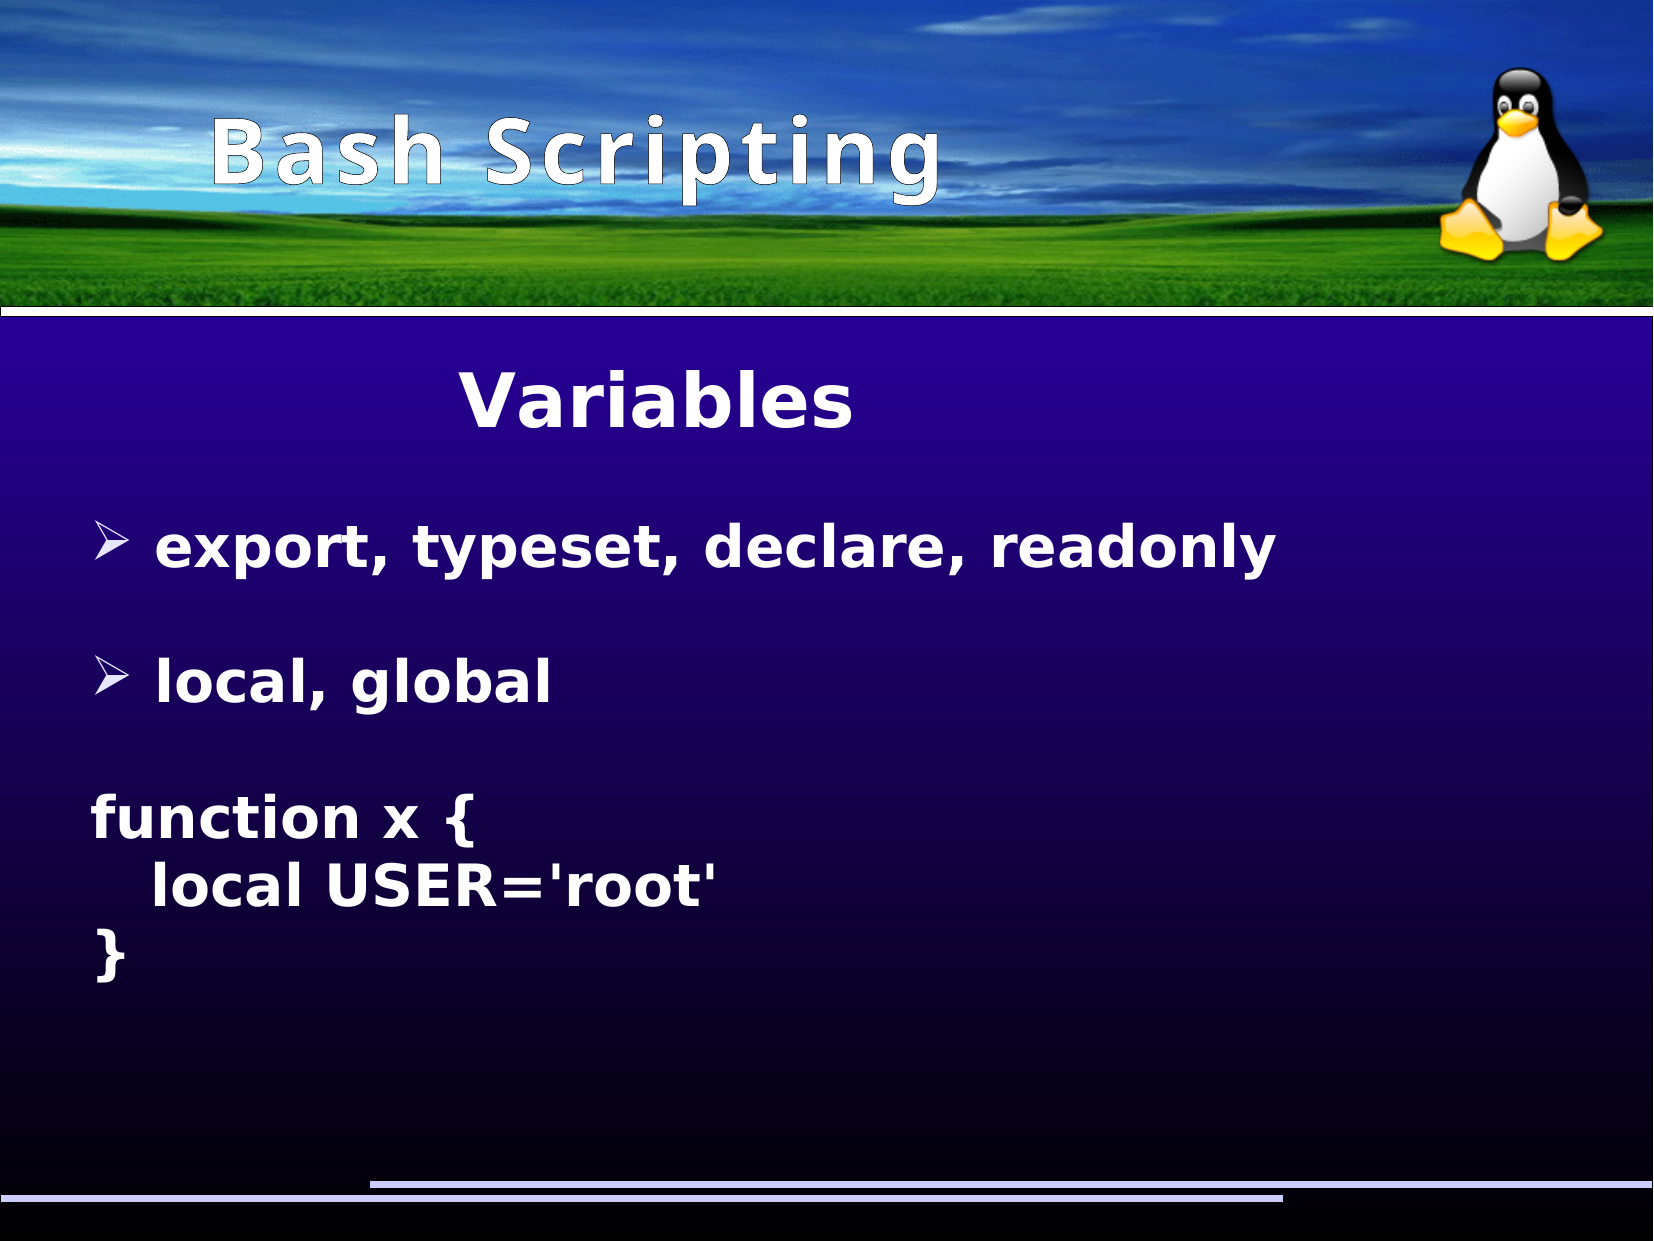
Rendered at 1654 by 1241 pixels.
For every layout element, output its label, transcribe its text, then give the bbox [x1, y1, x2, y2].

picture [0, 0, 1653, 306]
text_box Variables export, typeset, declare, readonly local, global function x { local USER='root' } [89, 358, 1590, 1056]
text_box [0, 306, 1653, 1241]
title Bash Scripting [206, 44, 1416, 252]
